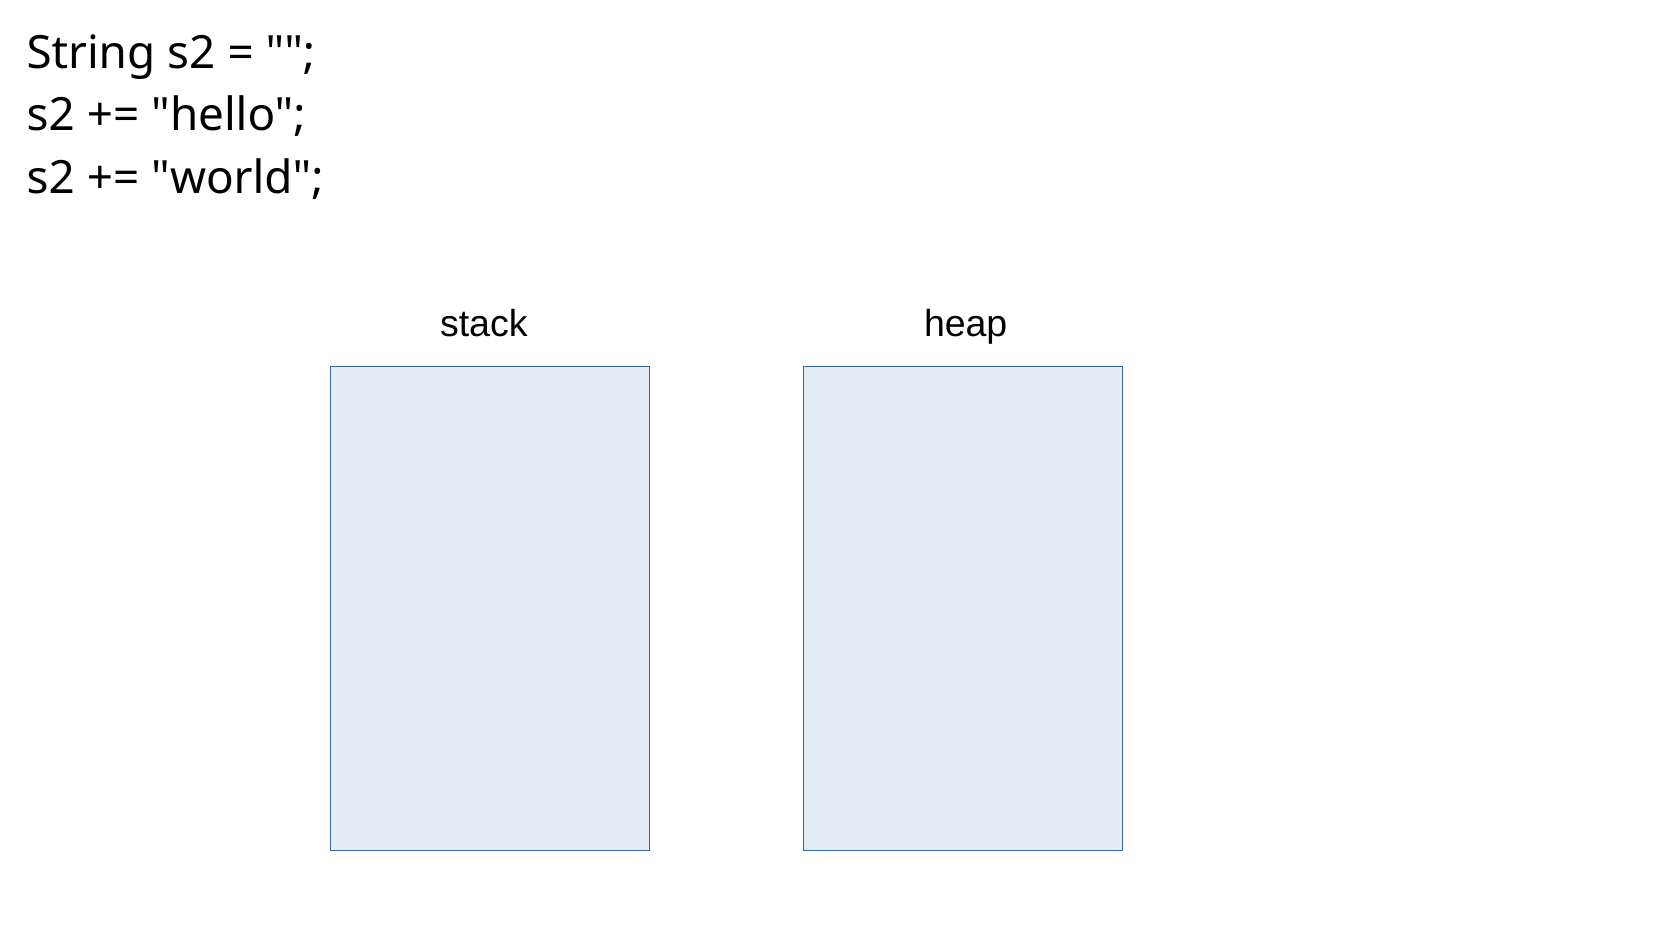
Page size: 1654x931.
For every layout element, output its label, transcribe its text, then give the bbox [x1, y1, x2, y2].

text_box String s2 = ""; s2 += "hello"; s2 += "world"; [11, 11, 1583, 296]
text_box [803, 366, 1123, 851]
text_box heap [909, 295, 1040, 353]
text_box [330, 366, 650, 851]
text_box stack [425, 295, 579, 353]
